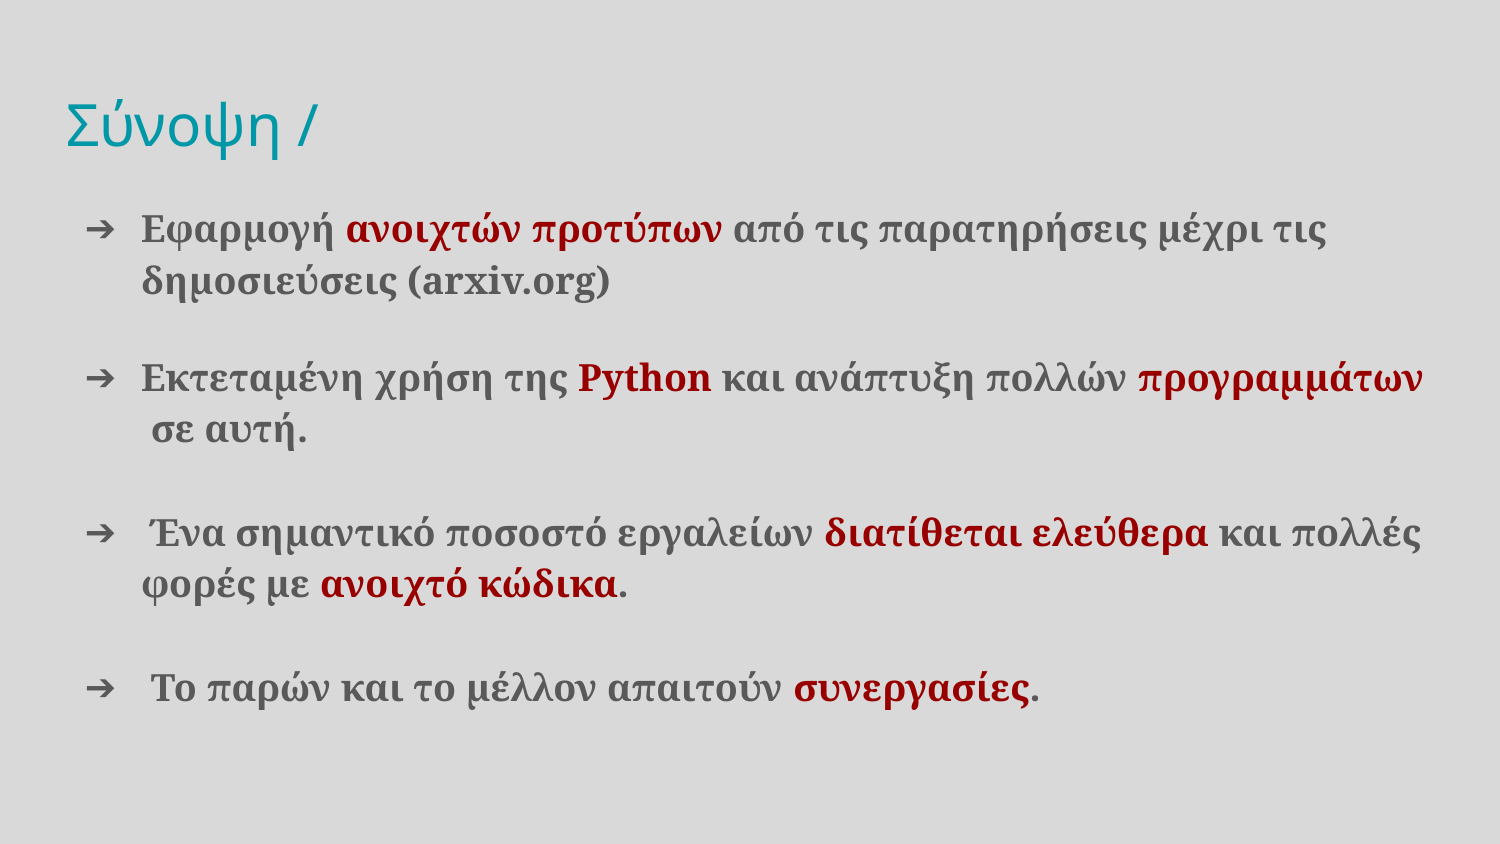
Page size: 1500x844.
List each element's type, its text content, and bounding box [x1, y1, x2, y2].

title Σύνοψη / [51, 72, 1449, 167]
list Εφαρμογή ανοιχτών προτύπων από τις παρατηρήσεις μέχρι τις δημοσιεύσεις (arxiv.org) Εκτεταμένη χρήση της Python και ανάπτυξη πολλών προγραμμάτων σε αυτή. Ένα σημαντικό ποσοστό εργαλείων διατίθεται ελεύθερα και πολλές φορές με ανοιχτό κώδικα. Το παρών και το μέλλον απαιτούν συνεργασίες. [51, 183, 1449, 803]
